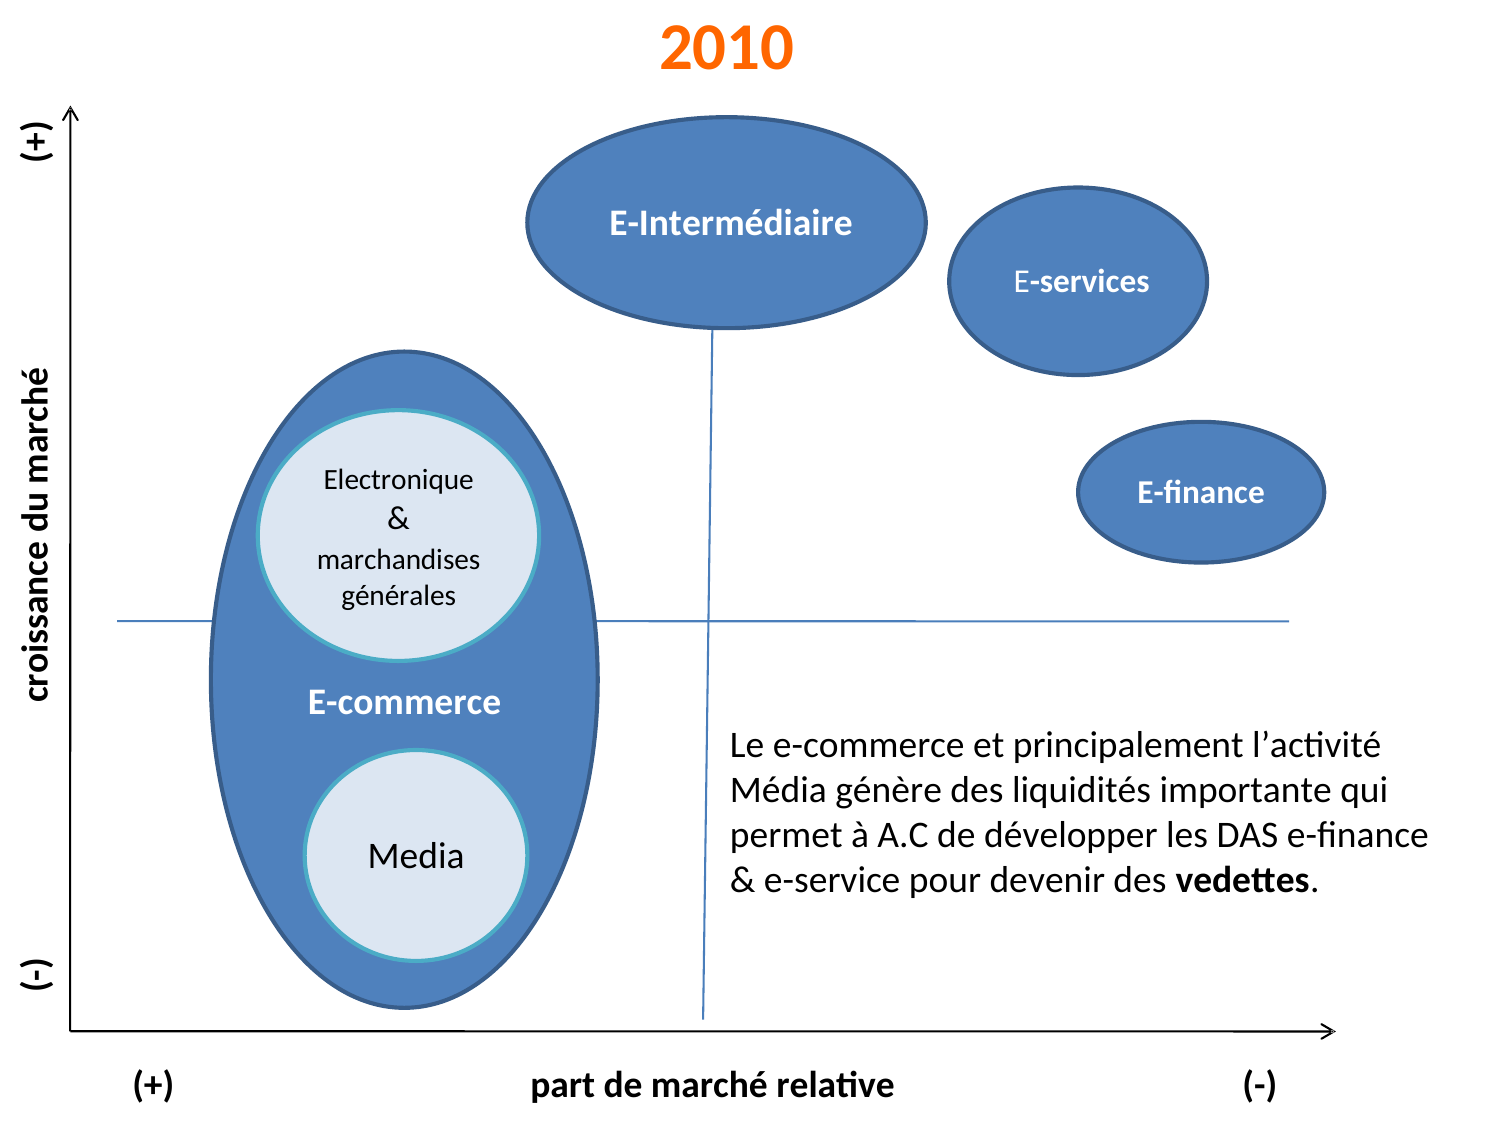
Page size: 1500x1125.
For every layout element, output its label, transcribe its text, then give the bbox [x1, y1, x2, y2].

text_box Média génère des liquidités importante qui [729, 774, 1398, 813]
text_box E-services [1013, 267, 1150, 301]
text_box permet à A.C de développer les DAS e-finance [729, 819, 1439, 858]
text_box (+) part de marché relative (-) [132, 1069, 1281, 1108]
text_box marchandises [316, 547, 481, 577]
text_box générales [341, 583, 457, 613]
text_box [0, 0, 1500, 1125]
text_box Media [367, 840, 465, 878]
text_box Electronique [323, 467, 474, 497]
text_box E-commerce [307, 686, 502, 725]
text_box E-finance [1137, 478, 1266, 512]
text_box & [387, 504, 421, 538]
text_box (-) croissance du marché (+) [19, 120, 58, 994]
text_box Le e-commerce et principalement l’activité [729, 729, 1391, 768]
text_box E-Intermédiaire [609, 207, 854, 245]
text_box & e-service pour devenir des vedettes. [729, 864, 1320, 903]
text_box 2010 [659, 19, 795, 87]
